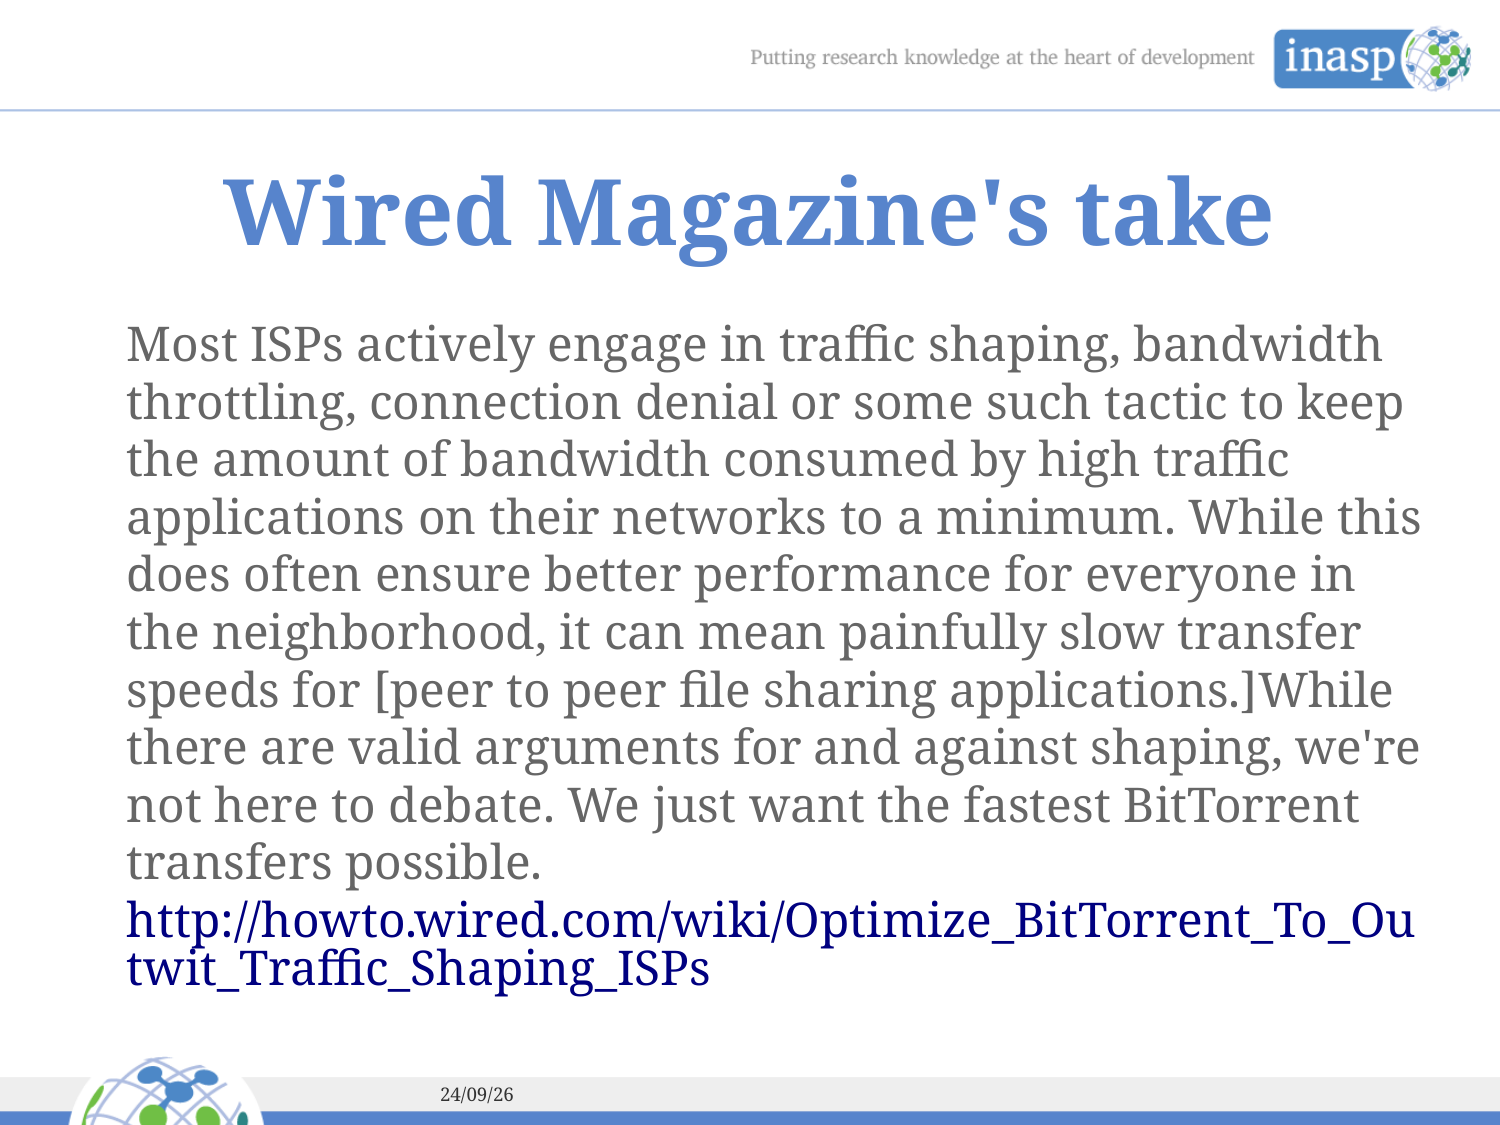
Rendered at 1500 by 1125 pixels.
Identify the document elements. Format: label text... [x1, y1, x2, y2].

title Wired Magazine's take [75, 129, 1426, 313]
picture [0, 0, 1500, 1125]
list Most ISPs actively engage in traffic shaping, bandwidth throttling, connection denial or some such tactic to keep the amount of bandwidth consumed by high traffic applications on their networks to a minimum. While this does often ensure better performance for everyone in the neighborhood, it can mean painfully slow transfer speeds for [peer to peer file sharing applications.]While there are valid arguments for and against shaping, we're not here to debate. We just want the fastest BitTorrent transfers possible.http://howto.wired.com/wiki/Optimize_BitTorrent_To_Outwit_Traffic_Shaping_ISPs [75, 313, 1426, 967]
